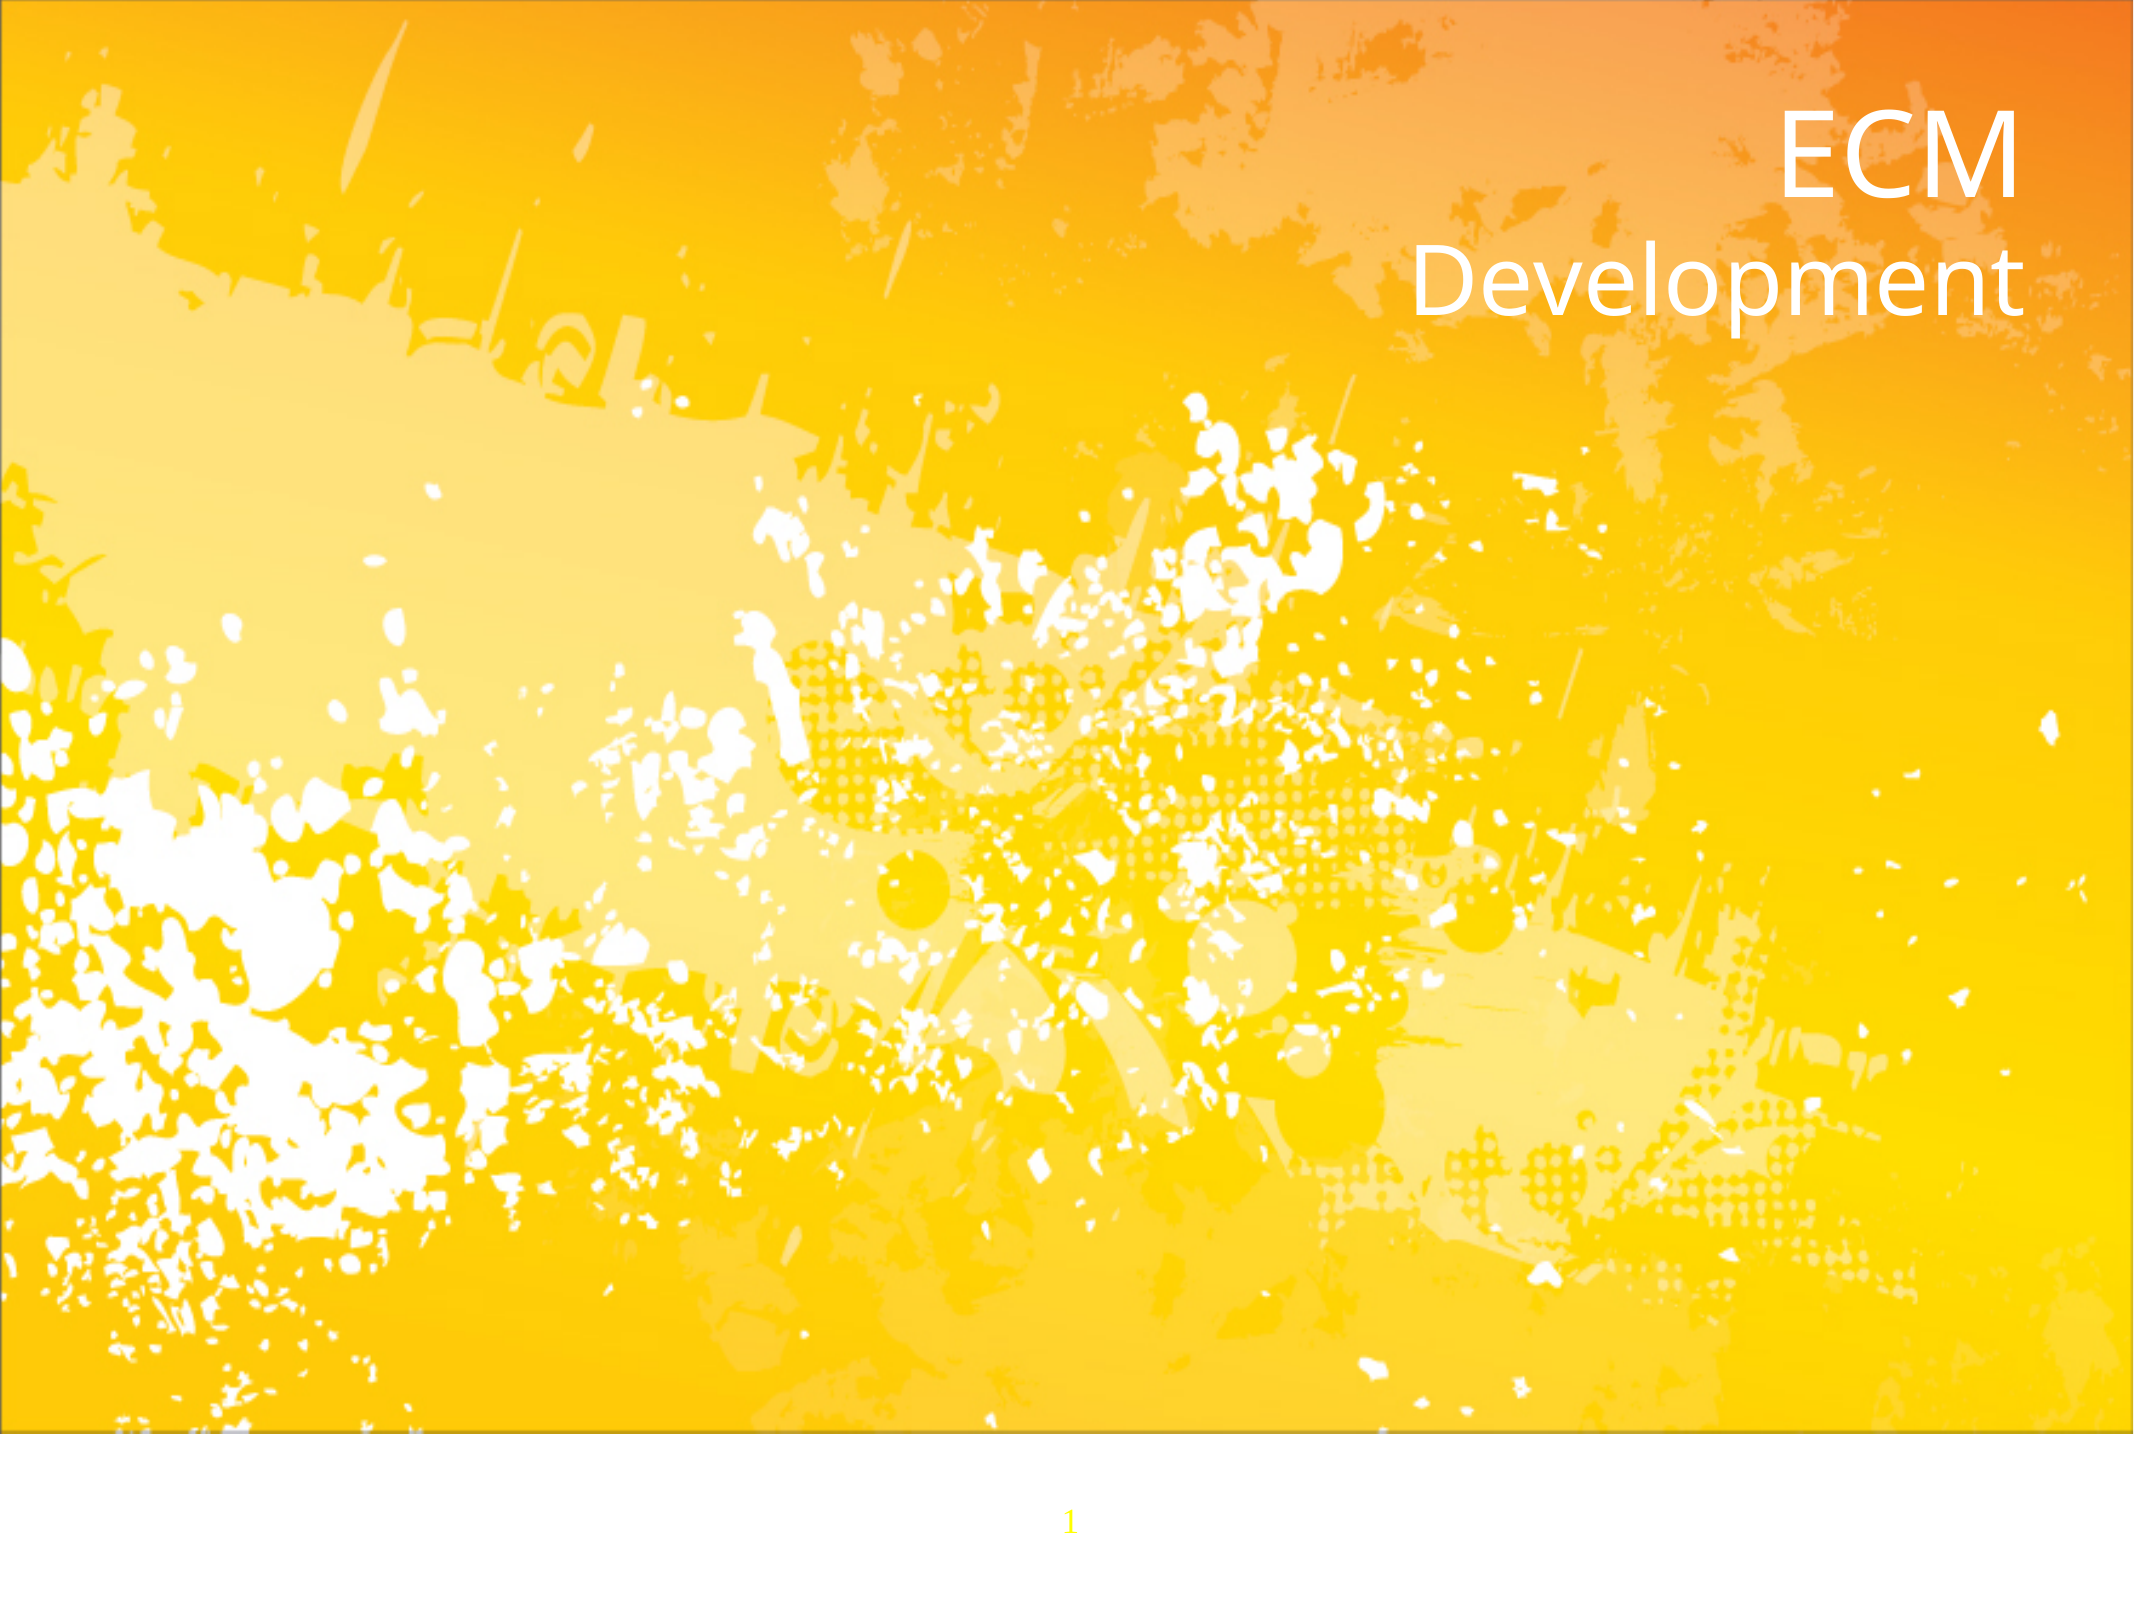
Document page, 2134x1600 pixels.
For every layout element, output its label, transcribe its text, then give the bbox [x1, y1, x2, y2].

picture [0, 0, 2134, 1434]
text_box ECM Development [106, 54, 2027, 371]
